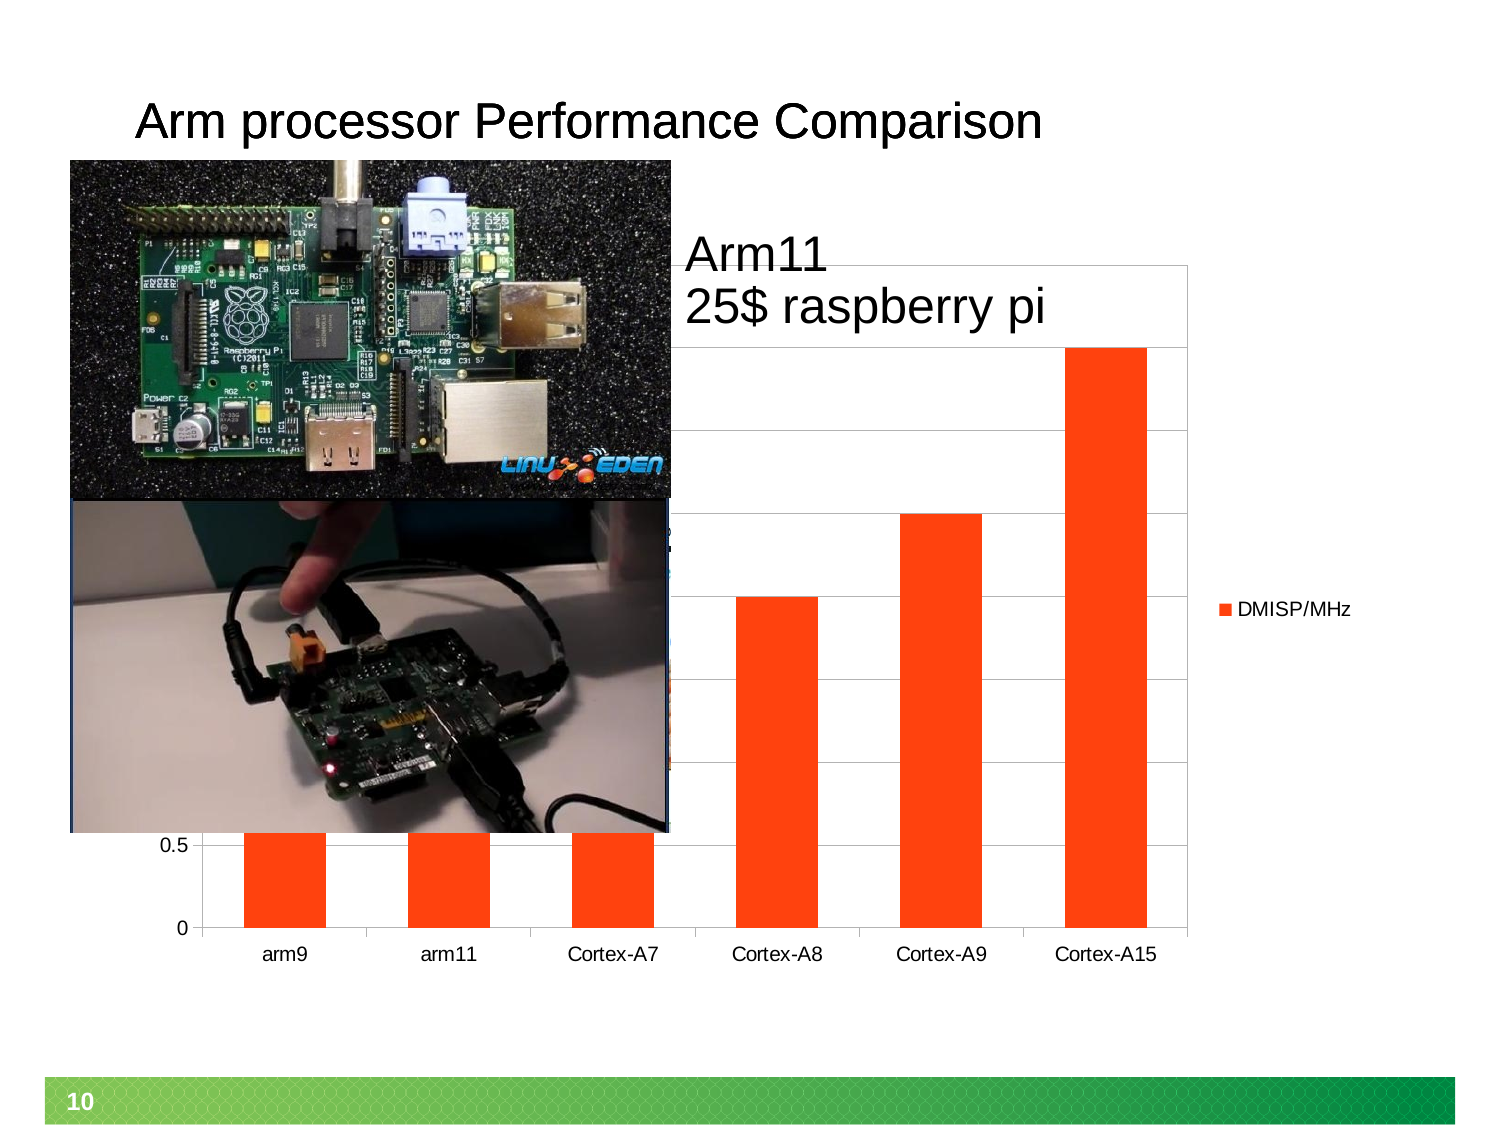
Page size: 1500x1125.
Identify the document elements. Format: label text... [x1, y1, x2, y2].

title Arm11 25$ raspberry pi [685, 205, 1076, 364]
picture [70, 160, 671, 833]
chart [135, 238, 1372, 982]
title Arm processor Performance Comparison [135, 42, 1372, 205]
picture [44, 1077, 1456, 1125]
